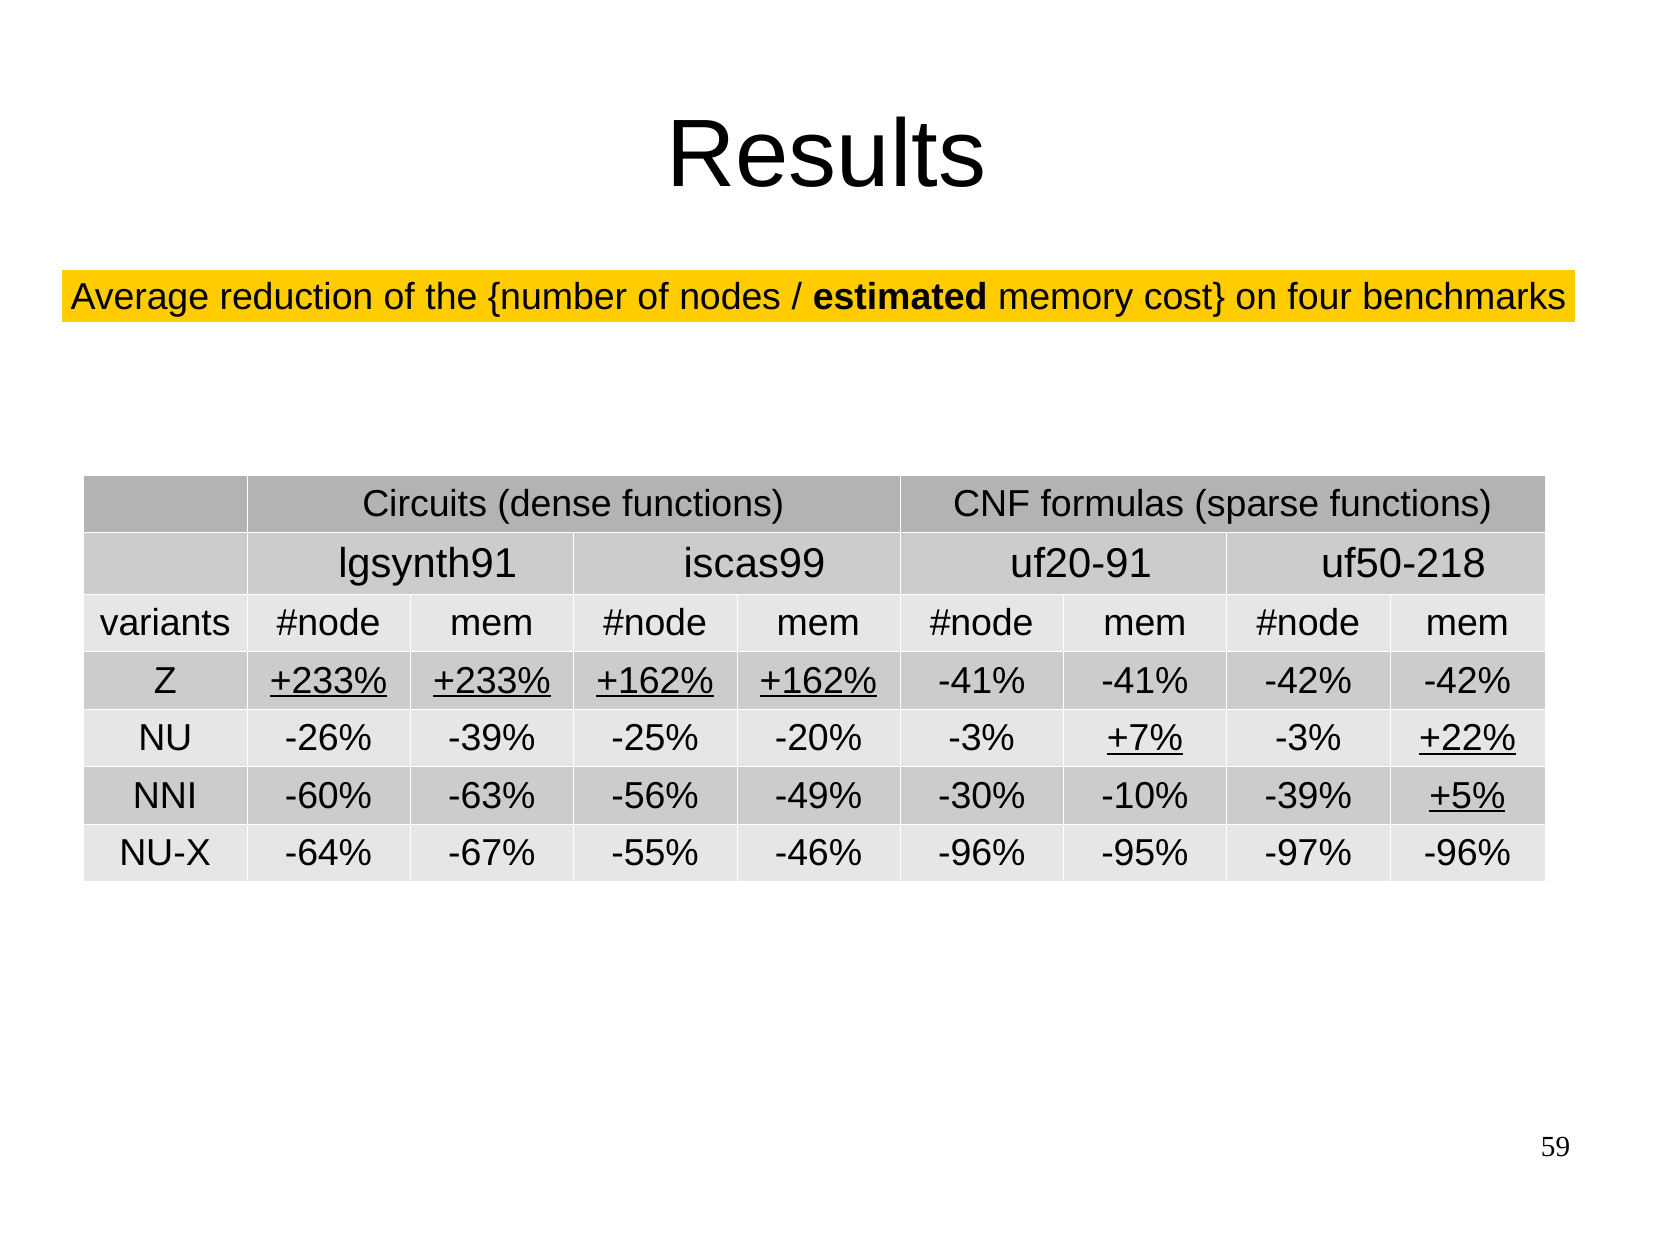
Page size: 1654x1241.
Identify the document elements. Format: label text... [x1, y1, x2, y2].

table_cell NU-X [84, 825, 247, 881]
table_cell Z [84, 652, 247, 709]
table_cell +162% [574, 652, 737, 709]
table_cell mem [1391, 595, 1545, 651]
table_cell -97% [1227, 825, 1390, 881]
table_cell -20% [738, 710, 900, 766]
table_cell -42% [1227, 652, 1390, 709]
table_cell mem [738, 595, 900, 651]
table_cell -41% [1064, 652, 1226, 709]
table_cell +233% [411, 652, 573, 709]
table_cell -25% [574, 710, 737, 766]
table_cell -41% [901, 652, 1063, 709]
table_cell -3% [901, 710, 1063, 766]
table_cell lgsynth91 [248, 533, 573, 594]
table_cell -55% [574, 825, 737, 881]
table_cell NU [84, 710, 247, 766]
table_cell -96% [901, 825, 1063, 881]
table_cell uf50-218 [1227, 533, 1545, 594]
table_cell mem [1064, 595, 1226, 651]
table_cell +5% [1391, 767, 1545, 824]
table_cell -63% [411, 767, 573, 824]
table_cell [84, 533, 247, 594]
table_header [84, 476, 247, 532]
table_cell -30% [901, 767, 1063, 824]
table_cell mem [411, 595, 573, 651]
table_header CNF formulas (sparse functions) [901, 476, 1545, 532]
title Results [82, 49, 1571, 257]
table_cell -3% [1227, 710, 1390, 766]
table_cell -96% [1391, 825, 1545, 881]
table_cell NNI [84, 767, 247, 824]
table_cell -49% [738, 767, 900, 824]
table_cell +22% [1391, 710, 1545, 766]
table_cell #node [1227, 595, 1390, 651]
table_cell -39% [411, 710, 573, 766]
table_cell #node [574, 595, 737, 651]
text_box Average reduction of the {number of nodes / estimated memory cost} on four benchmarks [62, 270, 1575, 322]
table_cell +162% [738, 652, 900, 709]
table_cell -26% [248, 710, 410, 766]
table_cell -64% [248, 825, 410, 881]
table_cell #node [248, 595, 410, 651]
table_cell -95% [1064, 825, 1226, 881]
table_cell #node [901, 595, 1063, 651]
table_cell -60% [248, 767, 410, 824]
table_cell uf20-91 [901, 533, 1226, 594]
table_cell +233% [248, 652, 410, 709]
table_cell -46% [738, 825, 900, 881]
table_cell -56% [574, 767, 737, 824]
table_cell -67% [411, 825, 573, 881]
table_cell variants [84, 595, 247, 651]
table_cell +7% [1064, 710, 1226, 766]
table_cell -39% [1227, 767, 1390, 824]
table_cell -42% [1391, 652, 1545, 709]
table_cell -10% [1064, 767, 1226, 824]
table_cell iscas99 [574, 533, 900, 594]
table_header Circuits (dense functions) [248, 476, 900, 532]
